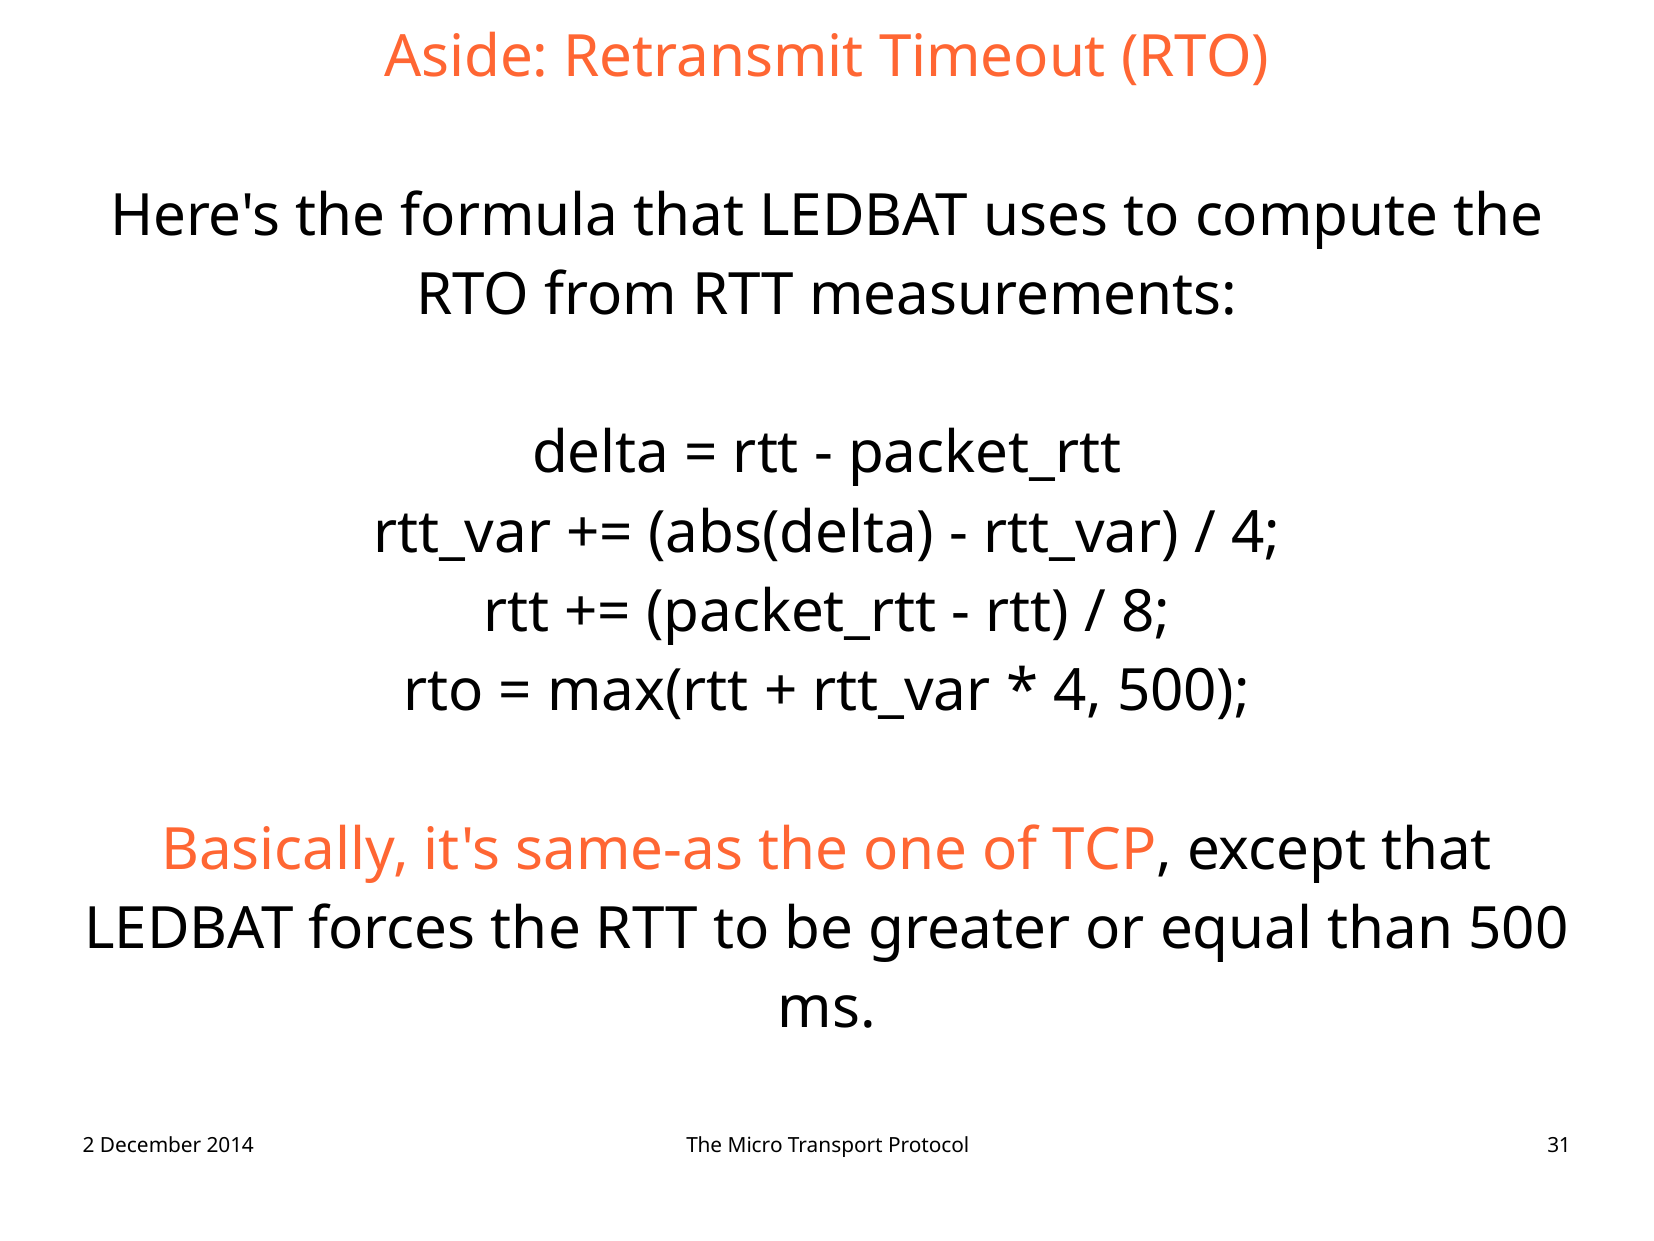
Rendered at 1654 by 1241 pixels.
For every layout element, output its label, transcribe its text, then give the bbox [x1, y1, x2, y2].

subtitle Aside: Retransmit Timeout (RTO) Here's the formula that LEDBAT uses to compute the RTO from RTT measurements: delta = rtt - packet_rtt rtt_var += (abs(delta) - rtt_var) / 4; rtt += (packet_rtt - rtt) / 8; rto = max(rtt + rtt_var * 4, 500); Basically, it's same-as the one of TCP, except that LEDBAT forces the RTT to be greater or equal than 500 ms. [82, 49, 1571, 1010]
